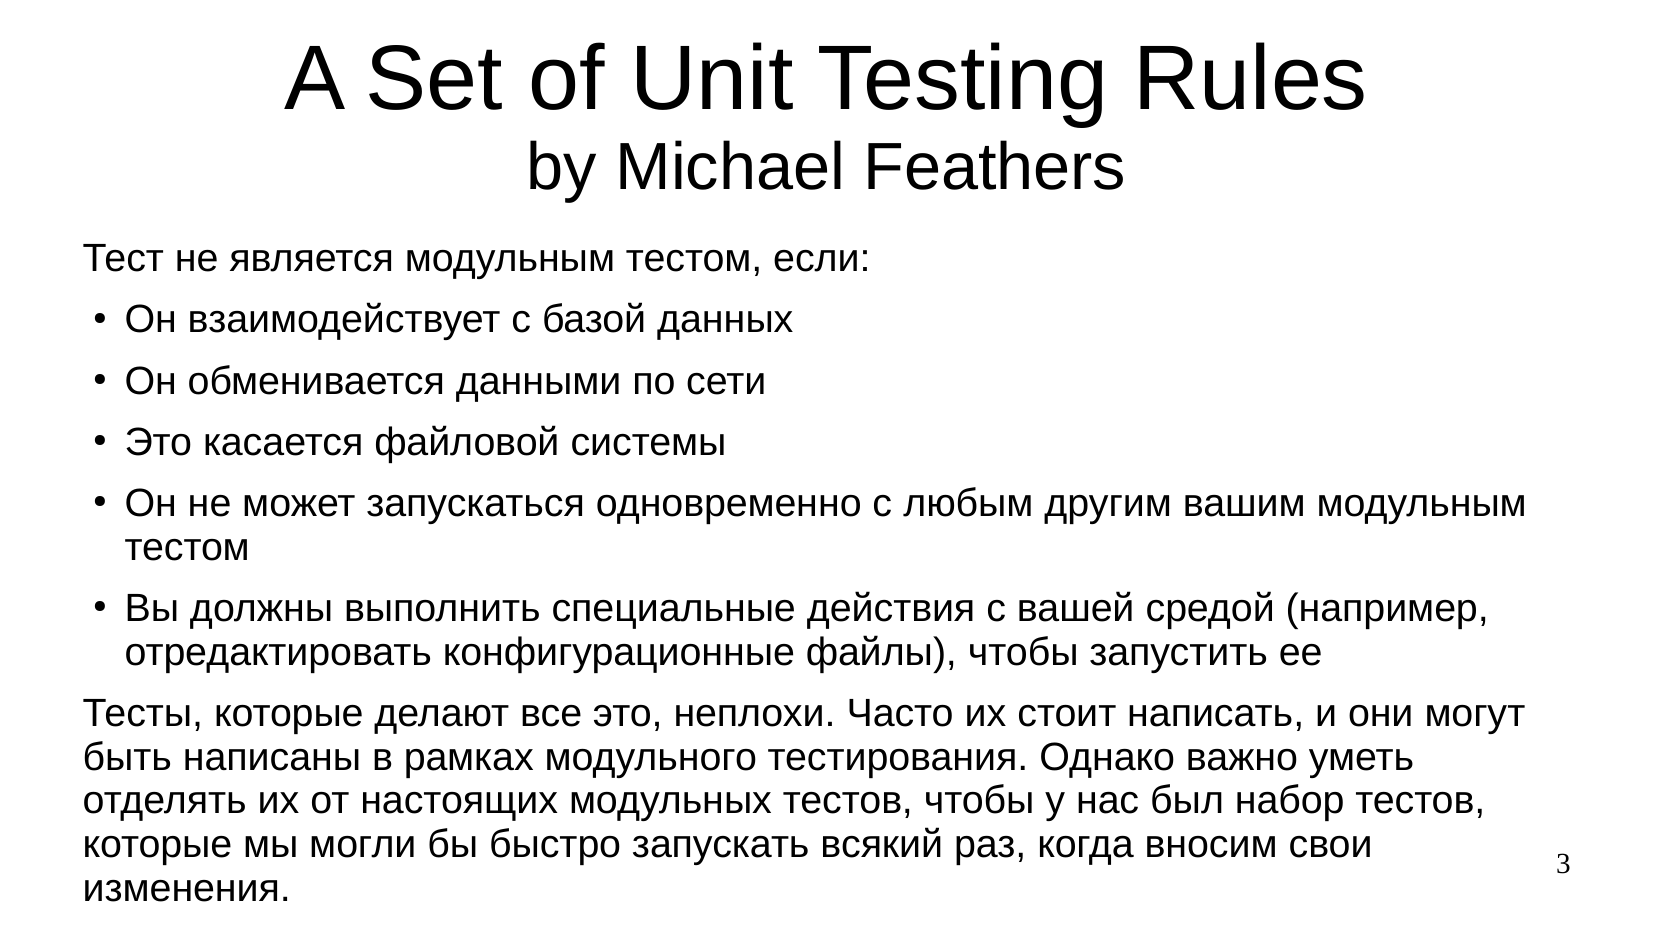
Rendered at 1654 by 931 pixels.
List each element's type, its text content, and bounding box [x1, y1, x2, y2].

title A Set of Unit Testing Rules by Michael Feathers [82, 26, 1571, 204]
list Тест не является модульным тестом, если: Он взаимодействует с базой данных Он обменивается данными по сети Это касается файловой системы Он не может запускаться одновременно с любым другим вашим модульным тестом Вы должны выполнить специальные действия с вашей средой (например, отредактировать конфигурационные файлы), чтобы запустить ее Тесты, которые делают все это, неплохи. Часто их стоит написать, и они могут быть написаны в рамках модульного тестирования. Однако важно уметь отделять их от настоящих модульных тестов, чтобы у нас был набор тестов, которые мы могли бы быстро запускать всякий раз, когда вносим свои изменения. [82, 236, 1571, 916]
